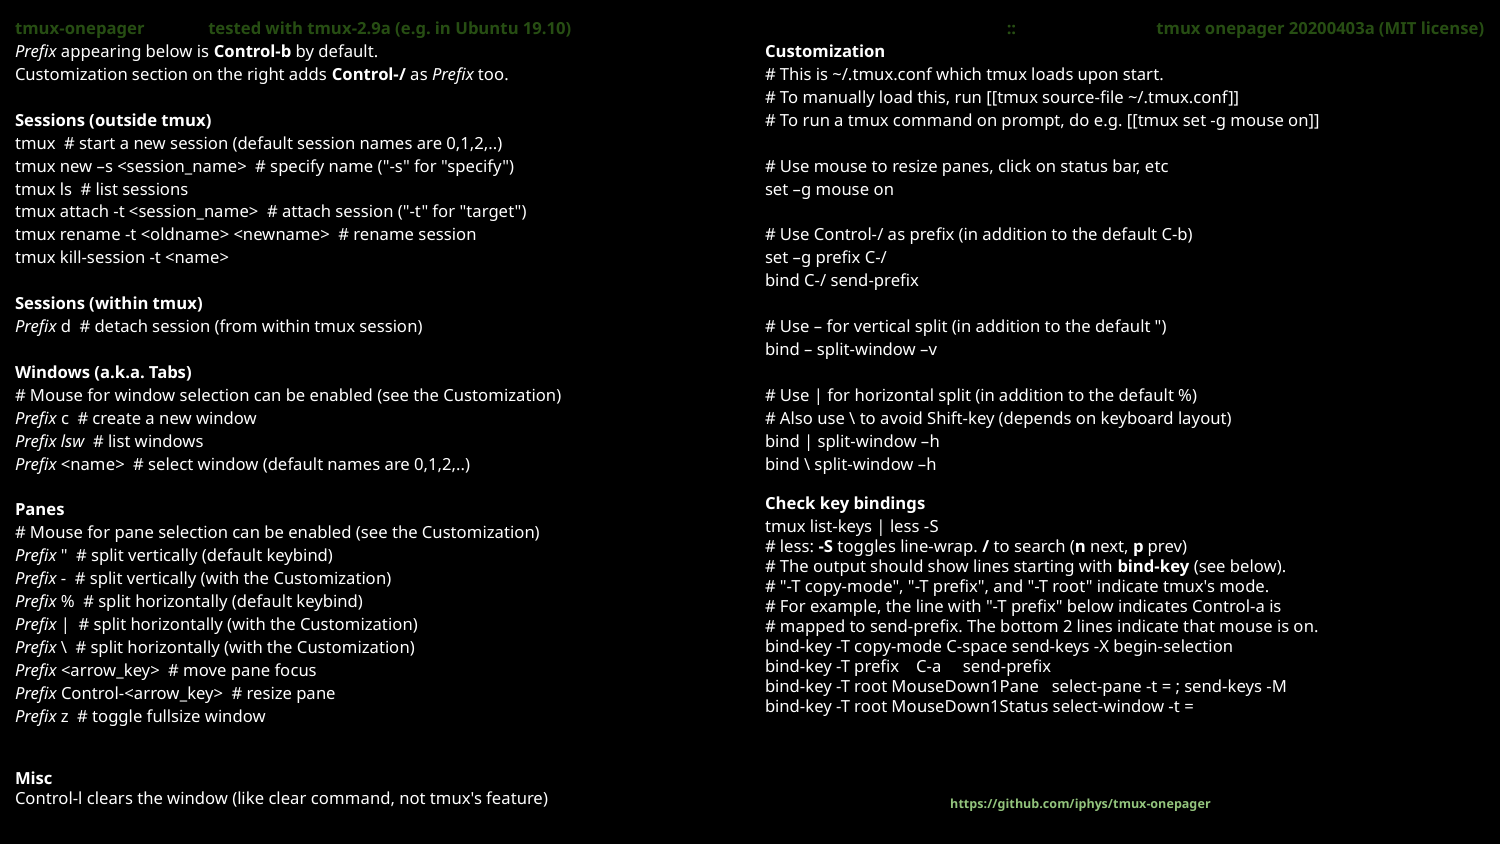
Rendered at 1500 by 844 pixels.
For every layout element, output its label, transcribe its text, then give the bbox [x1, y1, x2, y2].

text_box :: tmux onepager 20200403a (MIT license) Customization # This is ~/.tmux.conf which tmux loads upon start. # To manually load this, run [[tmux source-file ~/.tmux.conf]] # To run a tmux command on prompt, do e.g. [[tmux set -g mouse on]] # Use mouse to resize panes, click on status bar, etc set –g mouse on # Use Control-/ as prefix (in addition to the default C-b) set –g prefix C-/ bind C-/ send-prefix # Use – for vertical split (in addition to the default ") bind – split-window –v # Use | for horizontal split (in addition to the default %) # Also use \ to avoid Shift-key (depends on keyboard layout) bind | split-window –h bind \ split-window –h Check key bindings tmux list-keys | less -S # less: -S toggles line-wrap. / to search (n next, p prev) # The output should show lines starting with bind-key (see below). # "-T copy-mode", "-T prefix", and "-T root" indicate tmux's mode. # For example, the line with "-T prefix" below indicates Control-a is # mapped to send-prefix. The bottom 2 lines indicate that mouse is on. bind-key -T copy-mode C-space send-keys -X begin-selection bind-key -T prefix C-a send-prefix bind-key -T root MouseDown1Pane select-pane -t = ; send-keys -M bind-key -T root MouseDown1Status select-window -t = https://github.com/iphys/tmux-onepager [750, 0, 1500, 844]
text_box tmux-onepager tested with tmux-2.9a (e.g. in Ubuntu 19.10) Prefix appearing below is Control-b by default. Customization section on the right adds Control-/ as Prefix too. Sessions (outside tmux) tmux # start a new session (default session names are 0,1,2,..) tmux new –s <session_name> # specify name ("-s" for "specify") tmux ls # list sessions tmux attach -t <session_name> # attach session ("-t" for "target") tmux rename -t <oldname> <newname> # rename session tmux kill-session -t <name> Sessions (within tmux) Prefix d # detach session (from within tmux session) Windows (a.k.a. Tabs) # Mouse for window selection can be enabled (see the Customization) Prefix c # create a new window Prefix lsw # list windows Prefix <name> # select window (default names are 0,1,2,..) Panes # Mouse for pane selection can be enabled (see the Customization) Prefix " # split vertically (default keybind) Prefix - # split vertically (with the Customization) Prefix % # split horizontally (default keybind) Prefix | # split horizontally (with the Customization) Prefix \ # split horizontally (with the Customization) Prefix <arrow_key> # move pane focus Prefix Control-<arrow_key> # resize pane Prefix z # toggle fullsize window Misc Control-l clears the window (like clear command, not tmux's feature) [0, 0, 750, 844]
